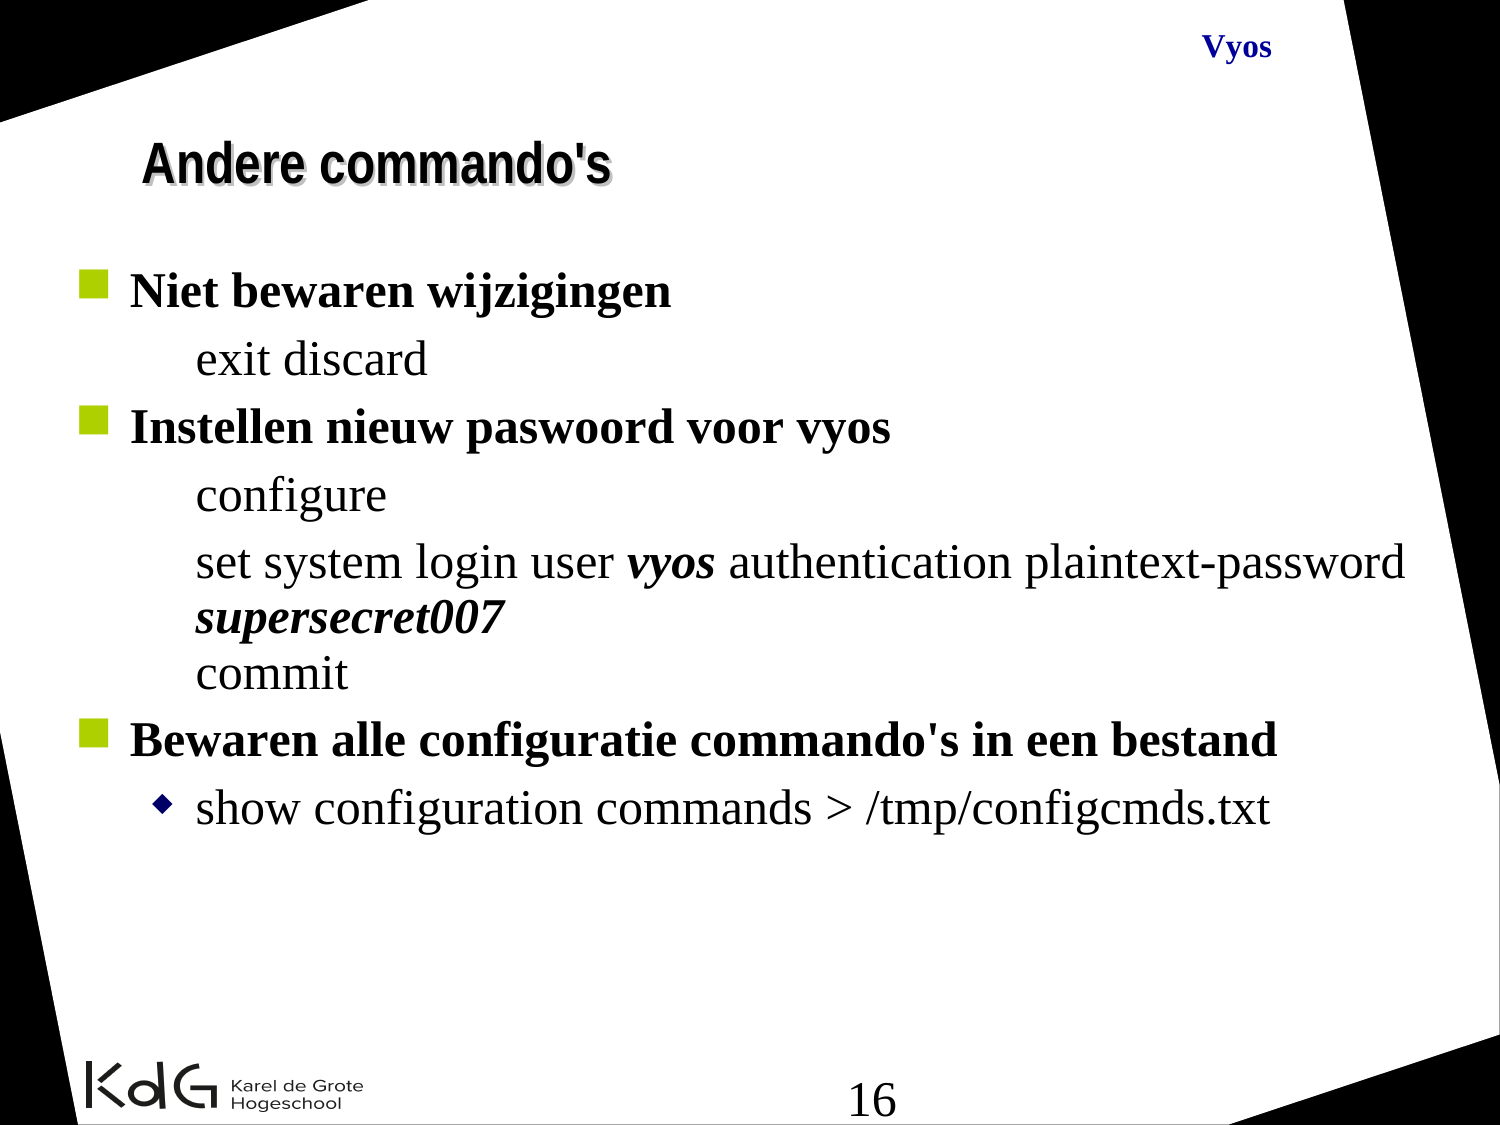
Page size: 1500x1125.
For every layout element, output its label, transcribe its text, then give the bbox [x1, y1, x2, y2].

picture [86, 1061, 363, 1112]
title Andere commando's [141, 72, 1447, 253]
list Niet bewaren wijzigingen exit discard Instellen nieuw paswoord voor vyos configure set system login user vyos authentication plaintext-password supersecret007 commit Bewaren alle configuratie commando's in een bestand show configuration commands > /tmp/configcmds.txt [75, 263, 1425, 1006]
